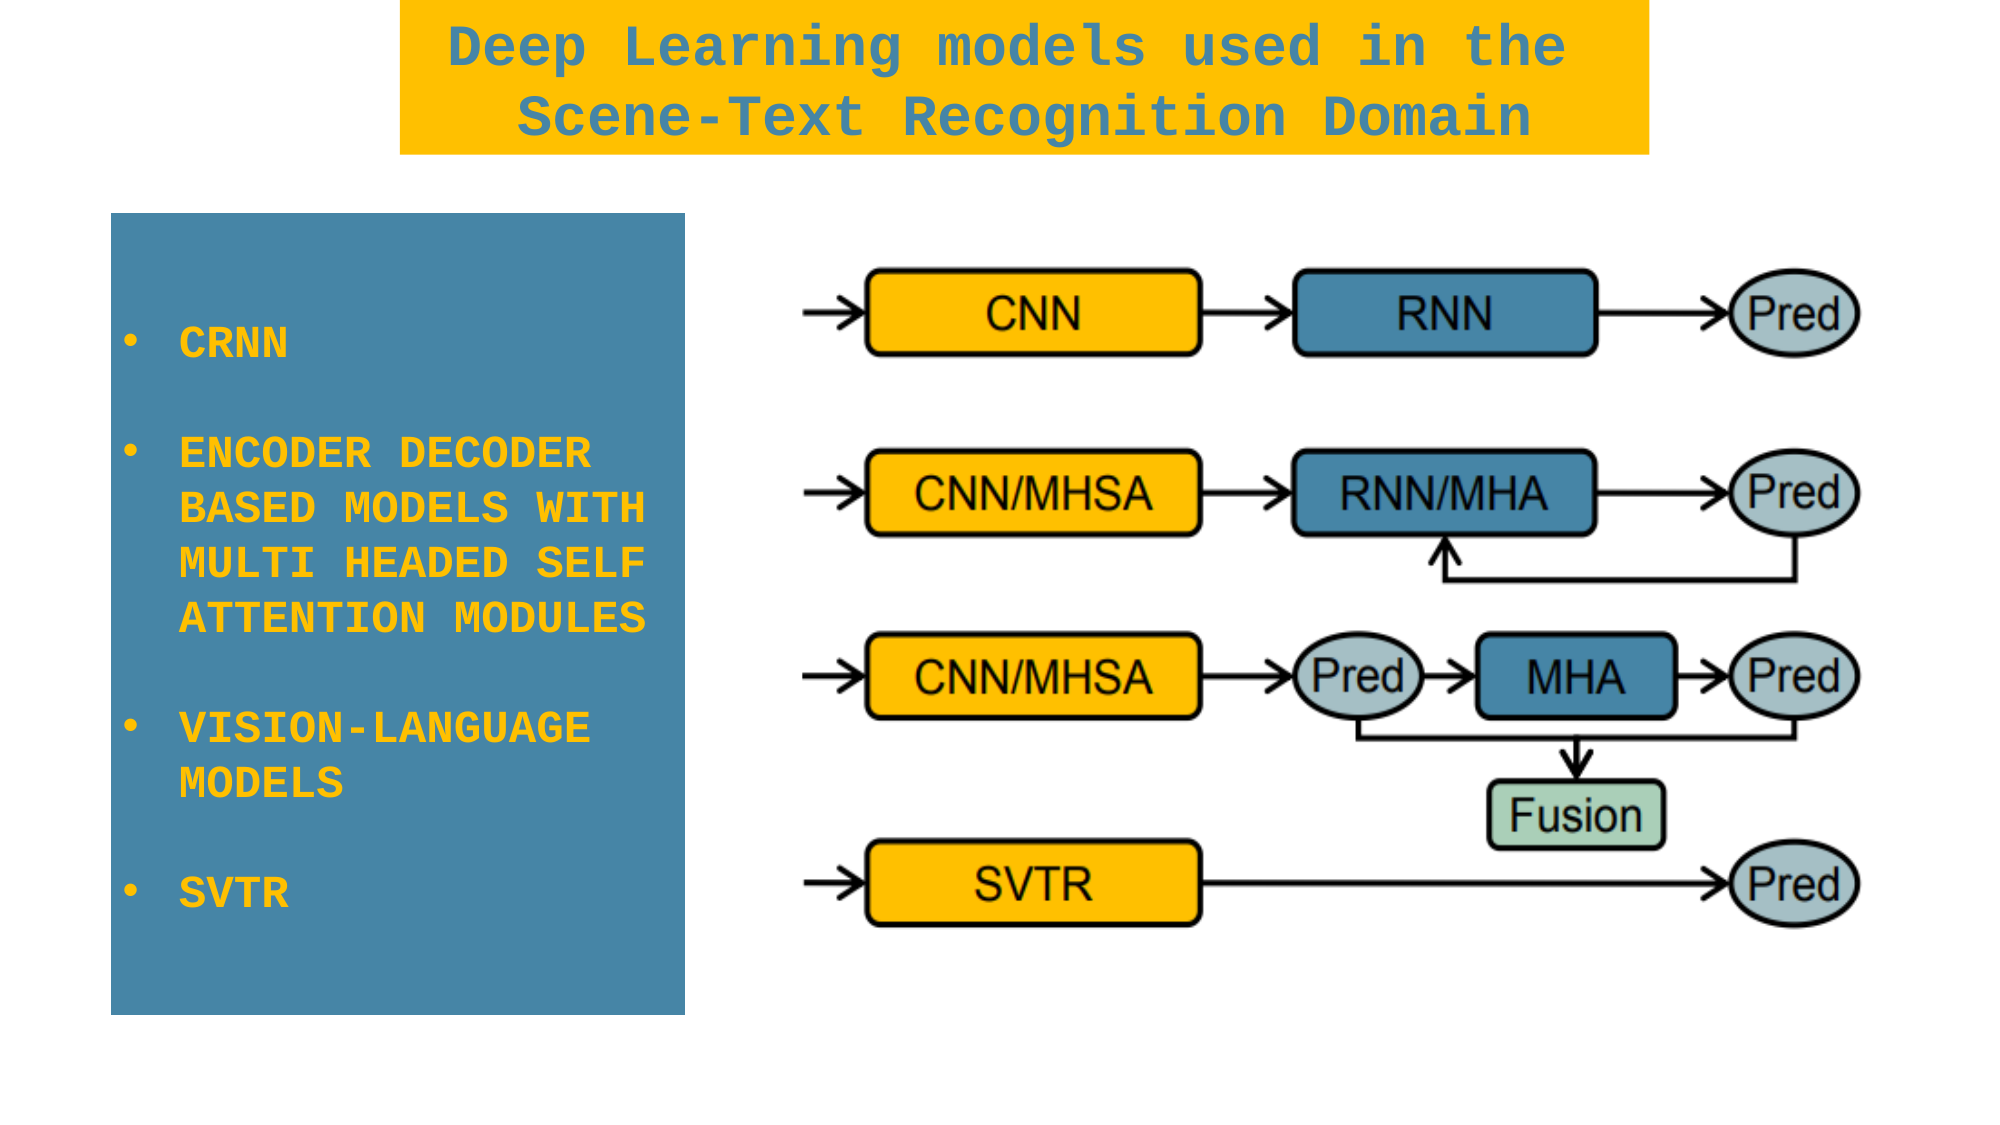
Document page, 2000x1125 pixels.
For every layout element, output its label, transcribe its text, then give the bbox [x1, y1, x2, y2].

text_box Deep Learning models used in the Scene-Text Recognition Domain [399, 0, 1650, 155]
picture [801, 225, 1892, 985]
text_box CRNN ENCODER DECODER BASED MODELS WITH MULTI HEADED SELF ATTENTION MODULES VISION-LANGUAGE MODELS SVTR [107, 209, 689, 1019]
